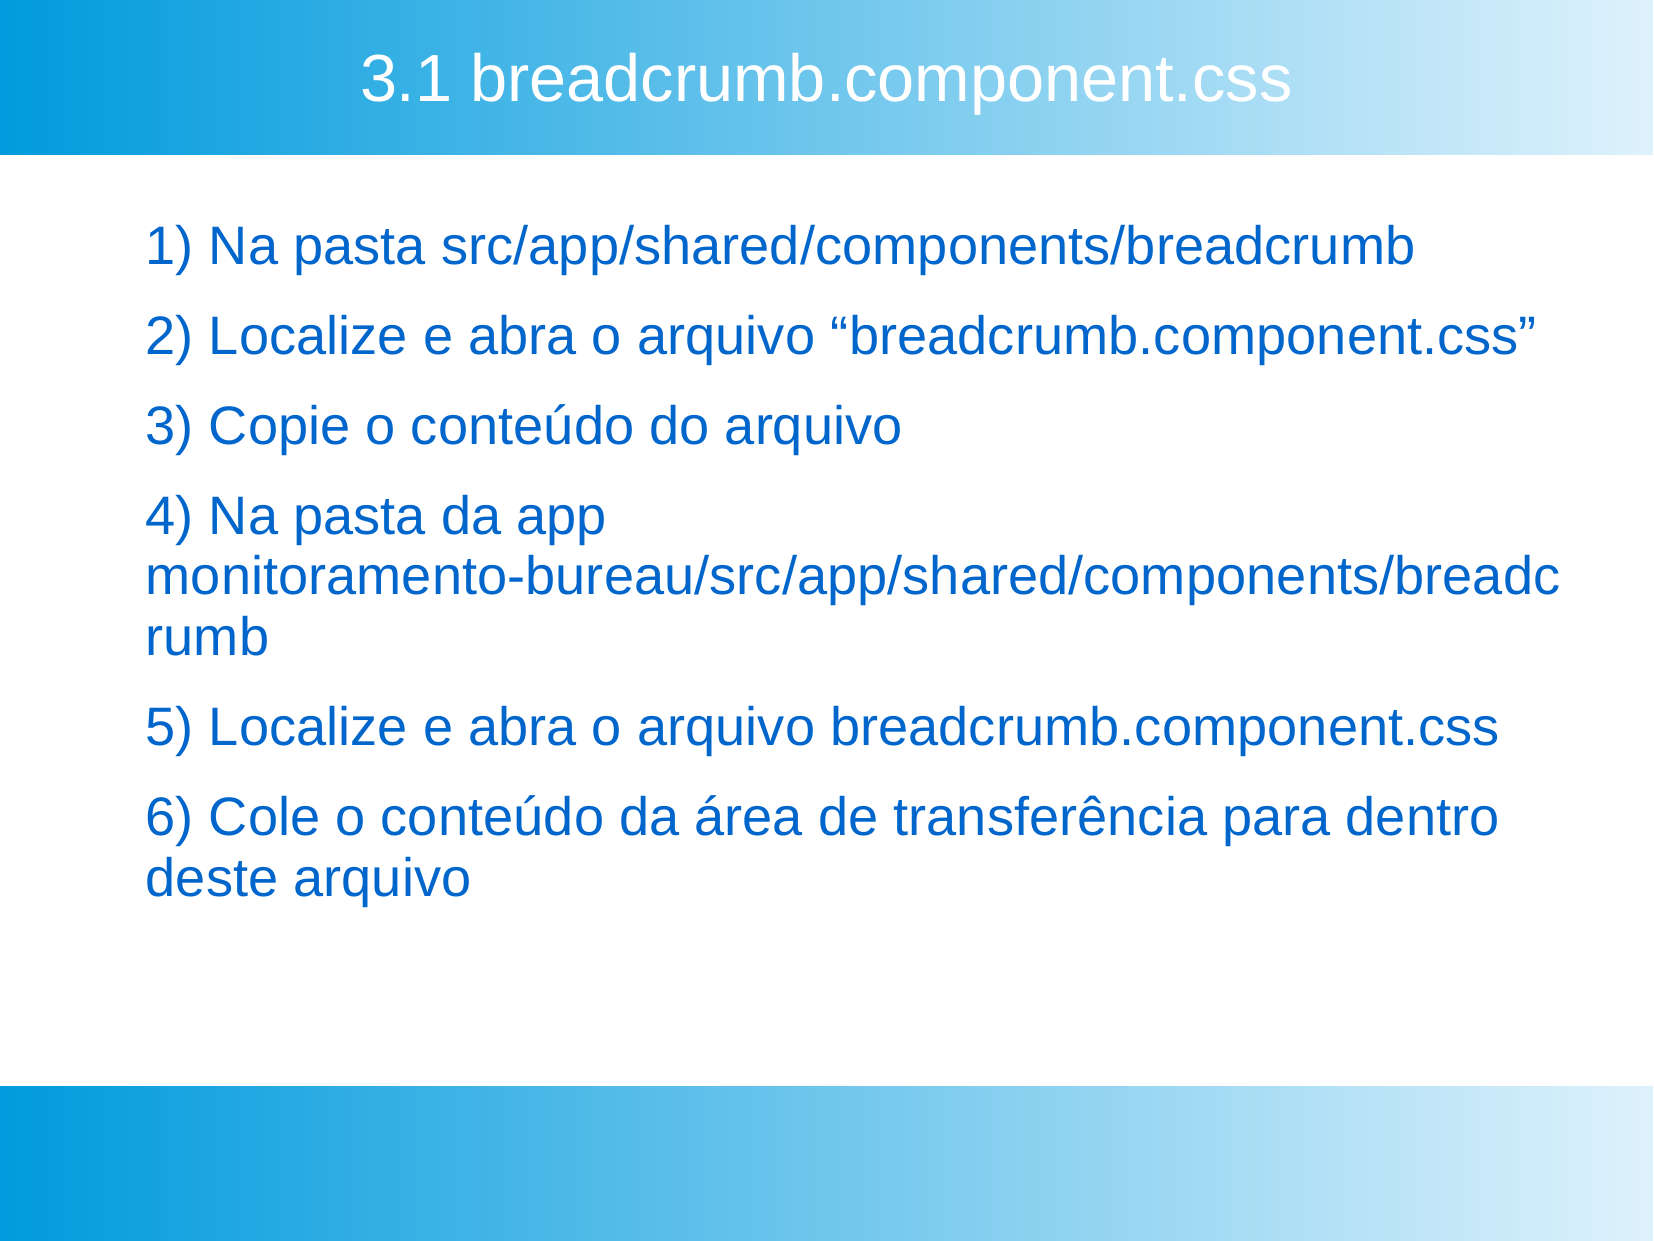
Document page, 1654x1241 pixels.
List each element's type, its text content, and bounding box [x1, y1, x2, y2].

title 3.1 breadcrumb.component.css [82, 25, 1571, 131]
list 1) Na pasta src/app/shared/components/breadcrumb 2) Localize e abra o arquivo “breadcrumb.component.css” 3) Copie o conteúdo do arquivo 4) Na pasta da app monitoramento-bureau/src/app/shared/components/breadcrumb 5) Localize e abra o arquivo breadcrumb.component.css 6) Cole o conteúdo da área de transferência para dentro deste arquivo [75, 215, 1564, 1036]
